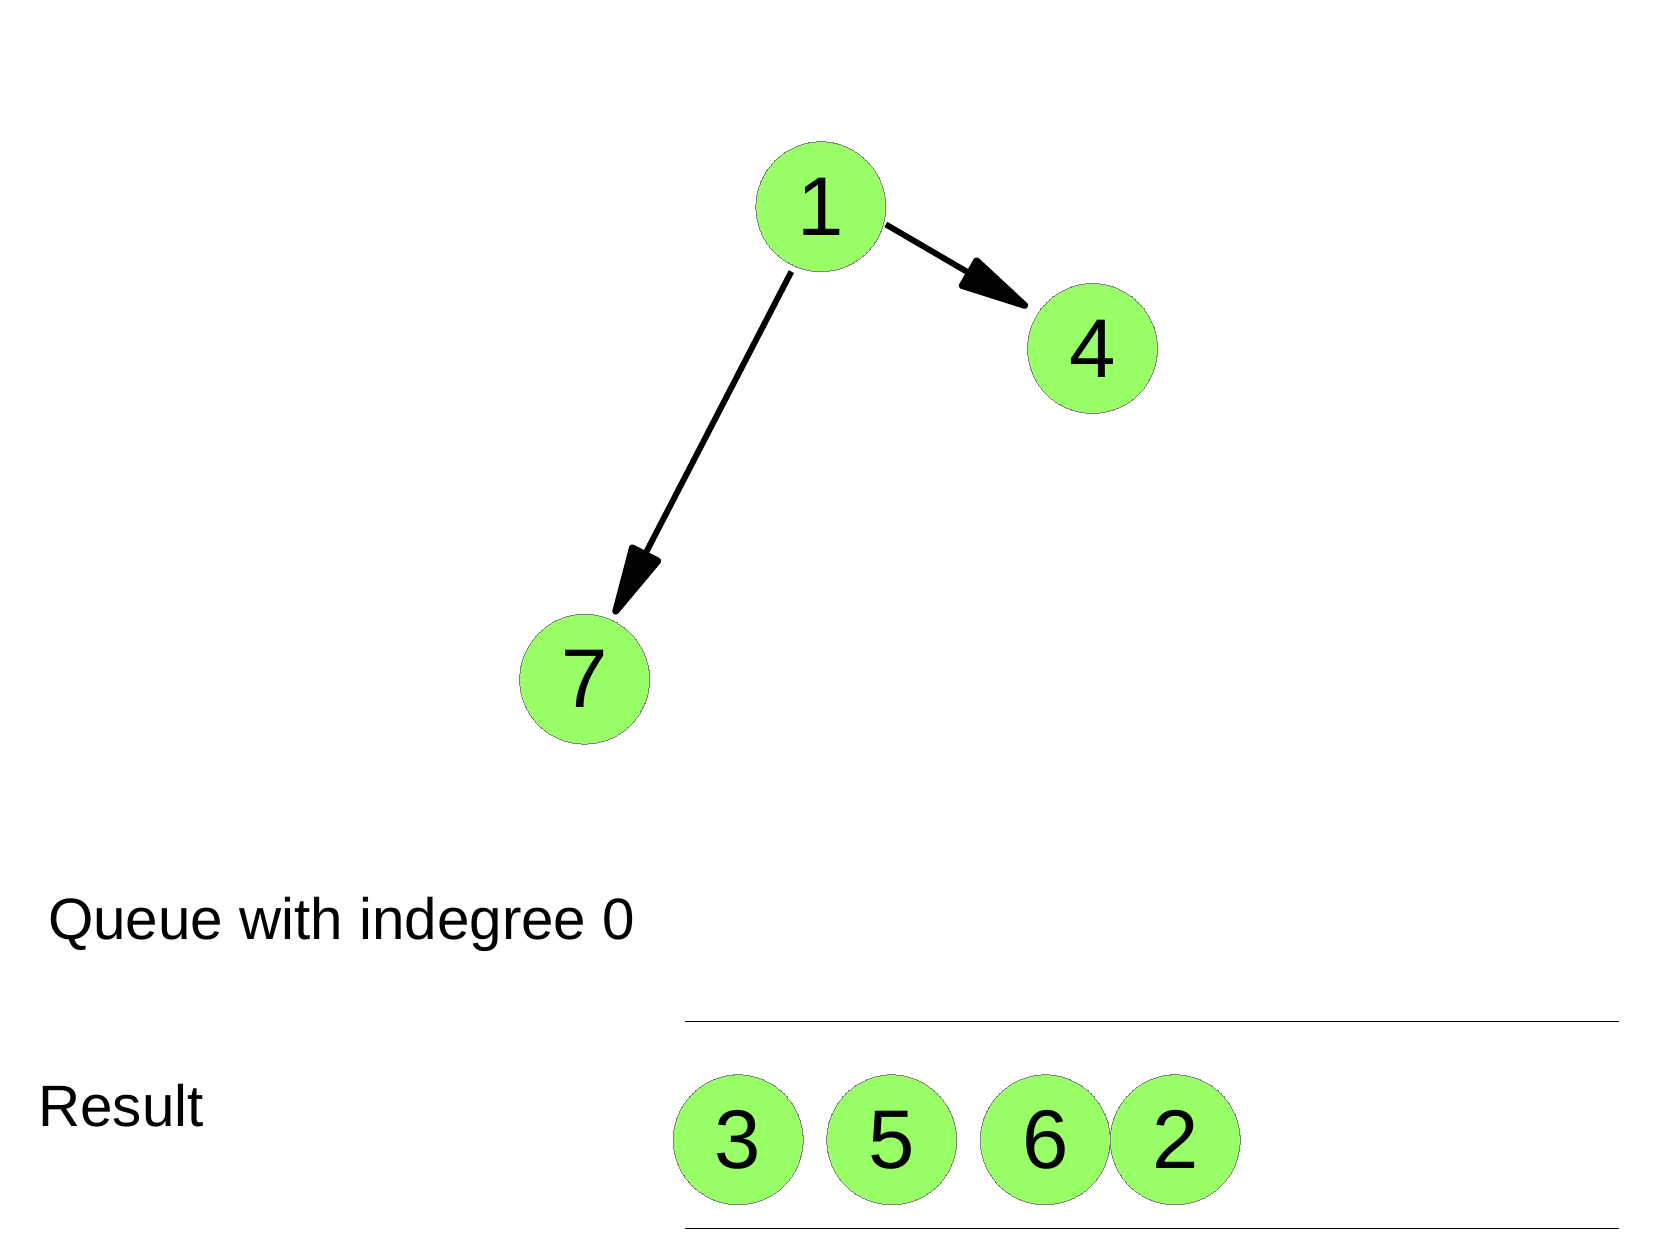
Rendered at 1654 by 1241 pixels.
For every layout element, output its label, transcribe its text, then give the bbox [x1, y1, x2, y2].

text_box 6 [980, 1074, 1111, 1205]
text_box 3 [673, 1074, 804, 1205]
text_box 1 [755, 141, 886, 272]
text_box Result [23, 1065, 219, 1146]
text_box Queue with indegree 0 [33, 879, 650, 960]
text_box 4 [1027, 283, 1158, 414]
text_box 7 [519, 614, 650, 745]
text_box 2 [1110, 1074, 1241, 1205]
text_box 5 [826, 1074, 957, 1205]
